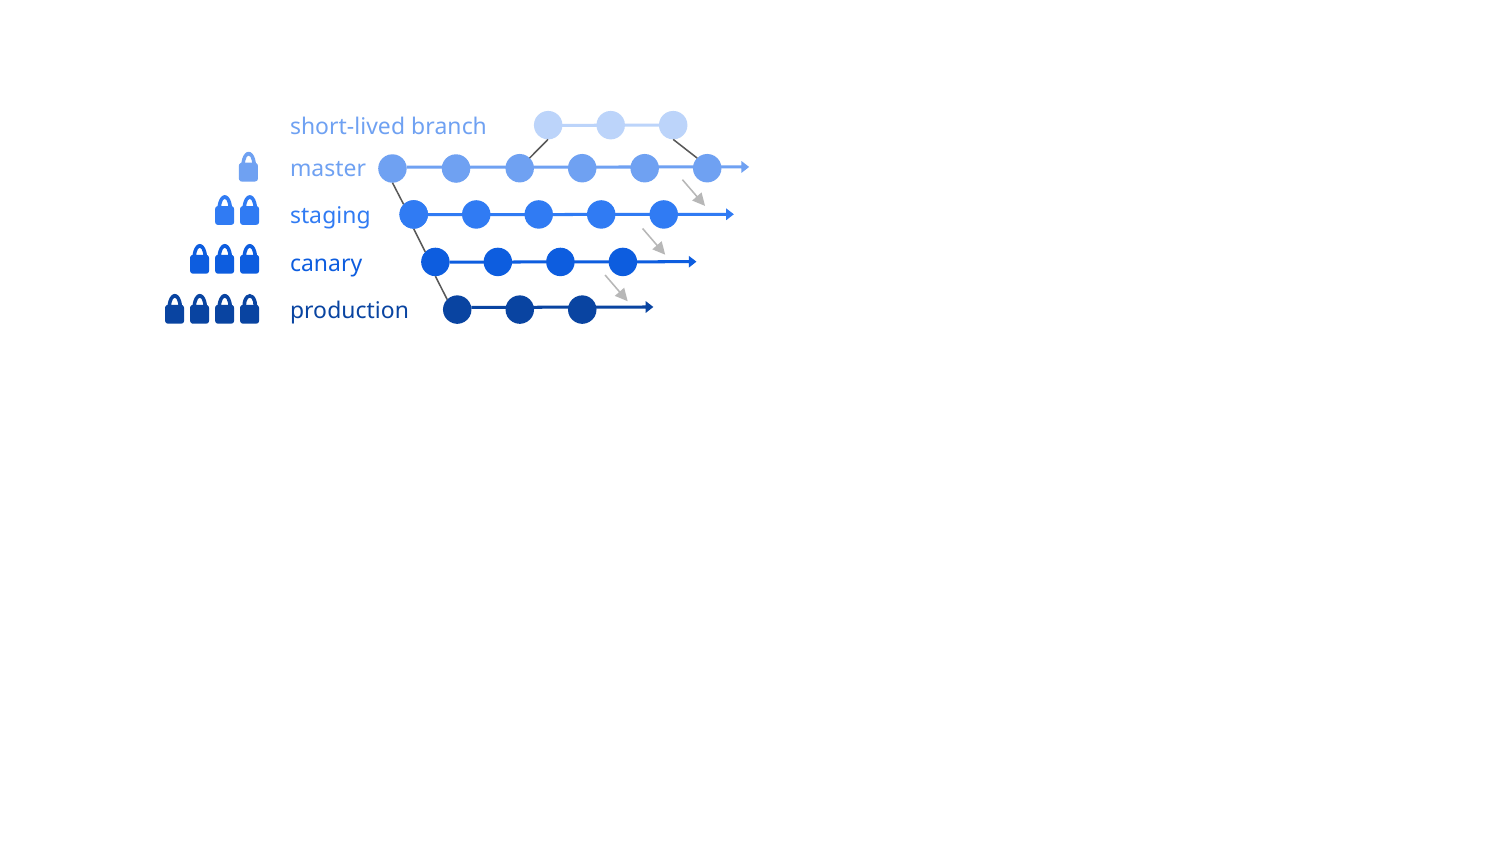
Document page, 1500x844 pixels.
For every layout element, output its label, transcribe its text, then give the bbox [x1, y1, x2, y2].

text_box [399, 200, 734, 229]
text_box [240, 293, 260, 324]
text_box [215, 293, 235, 324]
text_box [215, 195, 235, 225]
text_box production [272, 283, 450, 336]
text_box [450, 295, 654, 324]
text_box [240, 243, 260, 274]
text_box [215, 243, 235, 274]
text_box [190, 243, 210, 274]
text_box [238, 151, 258, 182]
text_box canary [272, 235, 406, 286]
text_box [421, 247, 697, 277]
text_box [190, 293, 210, 324]
text_box [533, 110, 688, 140]
text_box [240, 195, 260, 225]
text_box short-lived branch [272, 98, 506, 152]
text_box [165, 293, 185, 324]
text_box master [272, 140, 388, 191]
text_box staging [272, 188, 406, 238]
text_box [388, 153, 750, 183]
